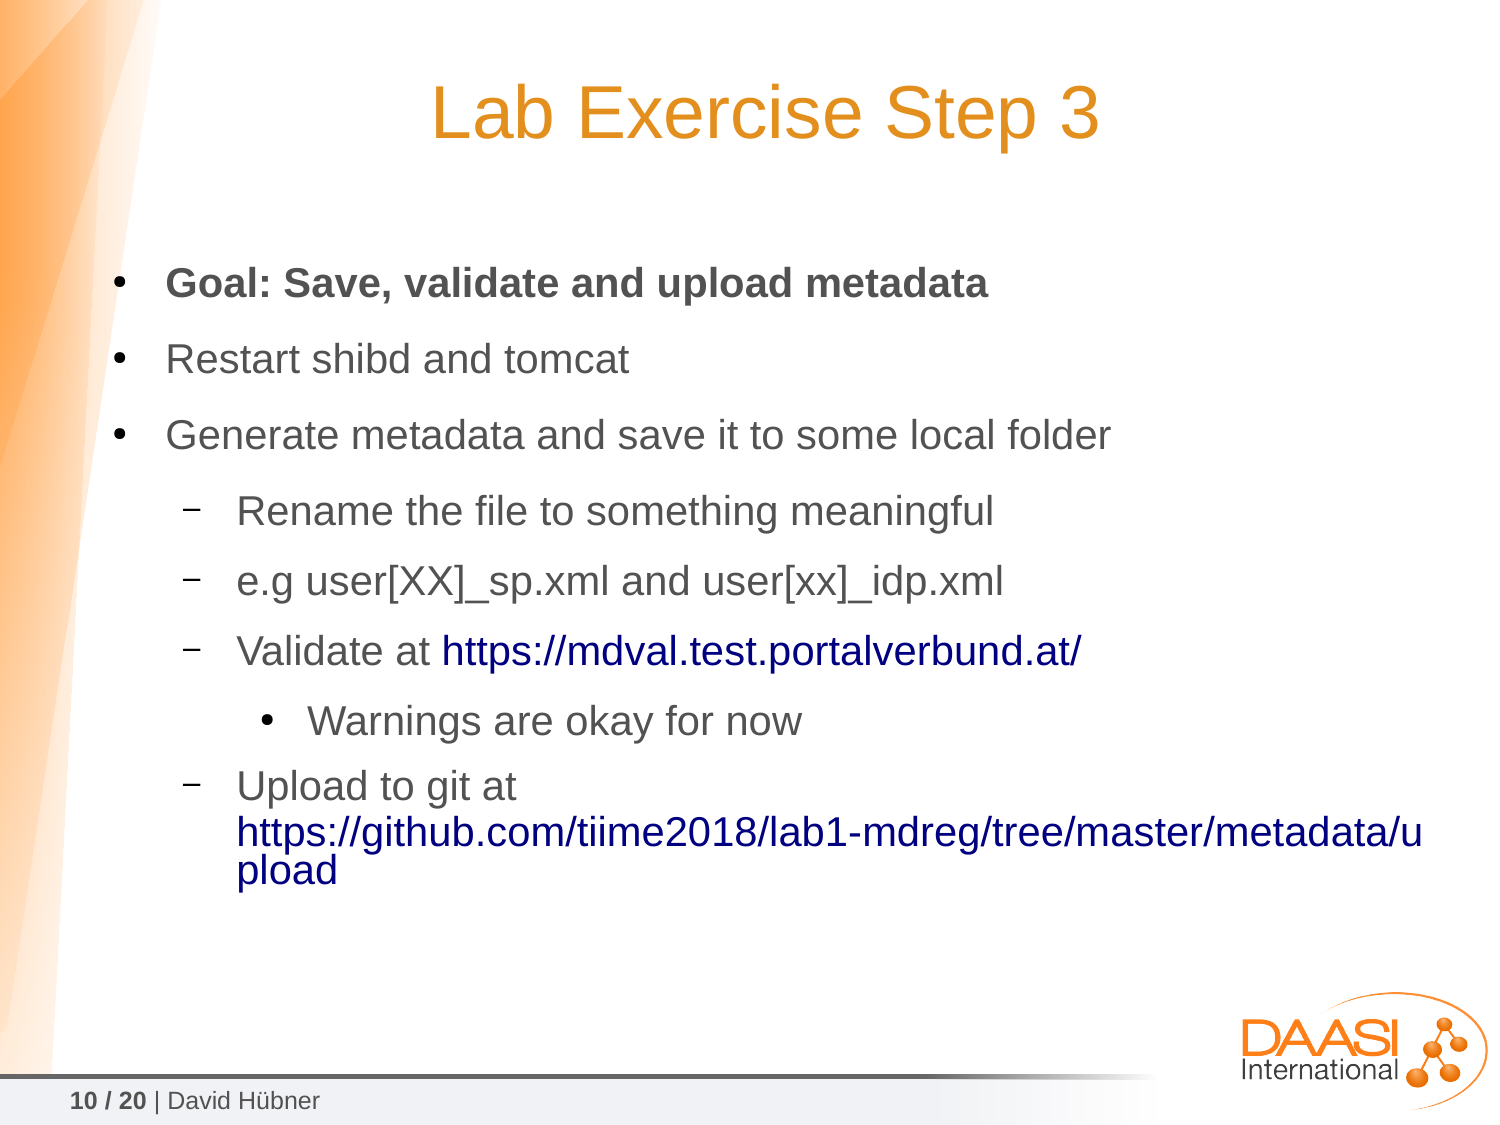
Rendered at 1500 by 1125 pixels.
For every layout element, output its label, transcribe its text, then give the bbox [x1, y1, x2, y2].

list Goal: Save, validate and upload metadata Restart shibd and tomcat Generate metadata and save it to some local folder Rename the file to something meaningful e.g user[XX]_sp.xml and user[xx]_idp.xml Validate at https://mdval.test.portalverbund.at/ Warnings are okay for now Upload to git at https://github.com/tiime2018/lab1-mdreg/tree/master/metadata/upload [94, 259, 1441, 945]
title Lab Exercise Step 3 [91, 48, 1441, 178]
picture [1240, 992, 1500, 1111]
